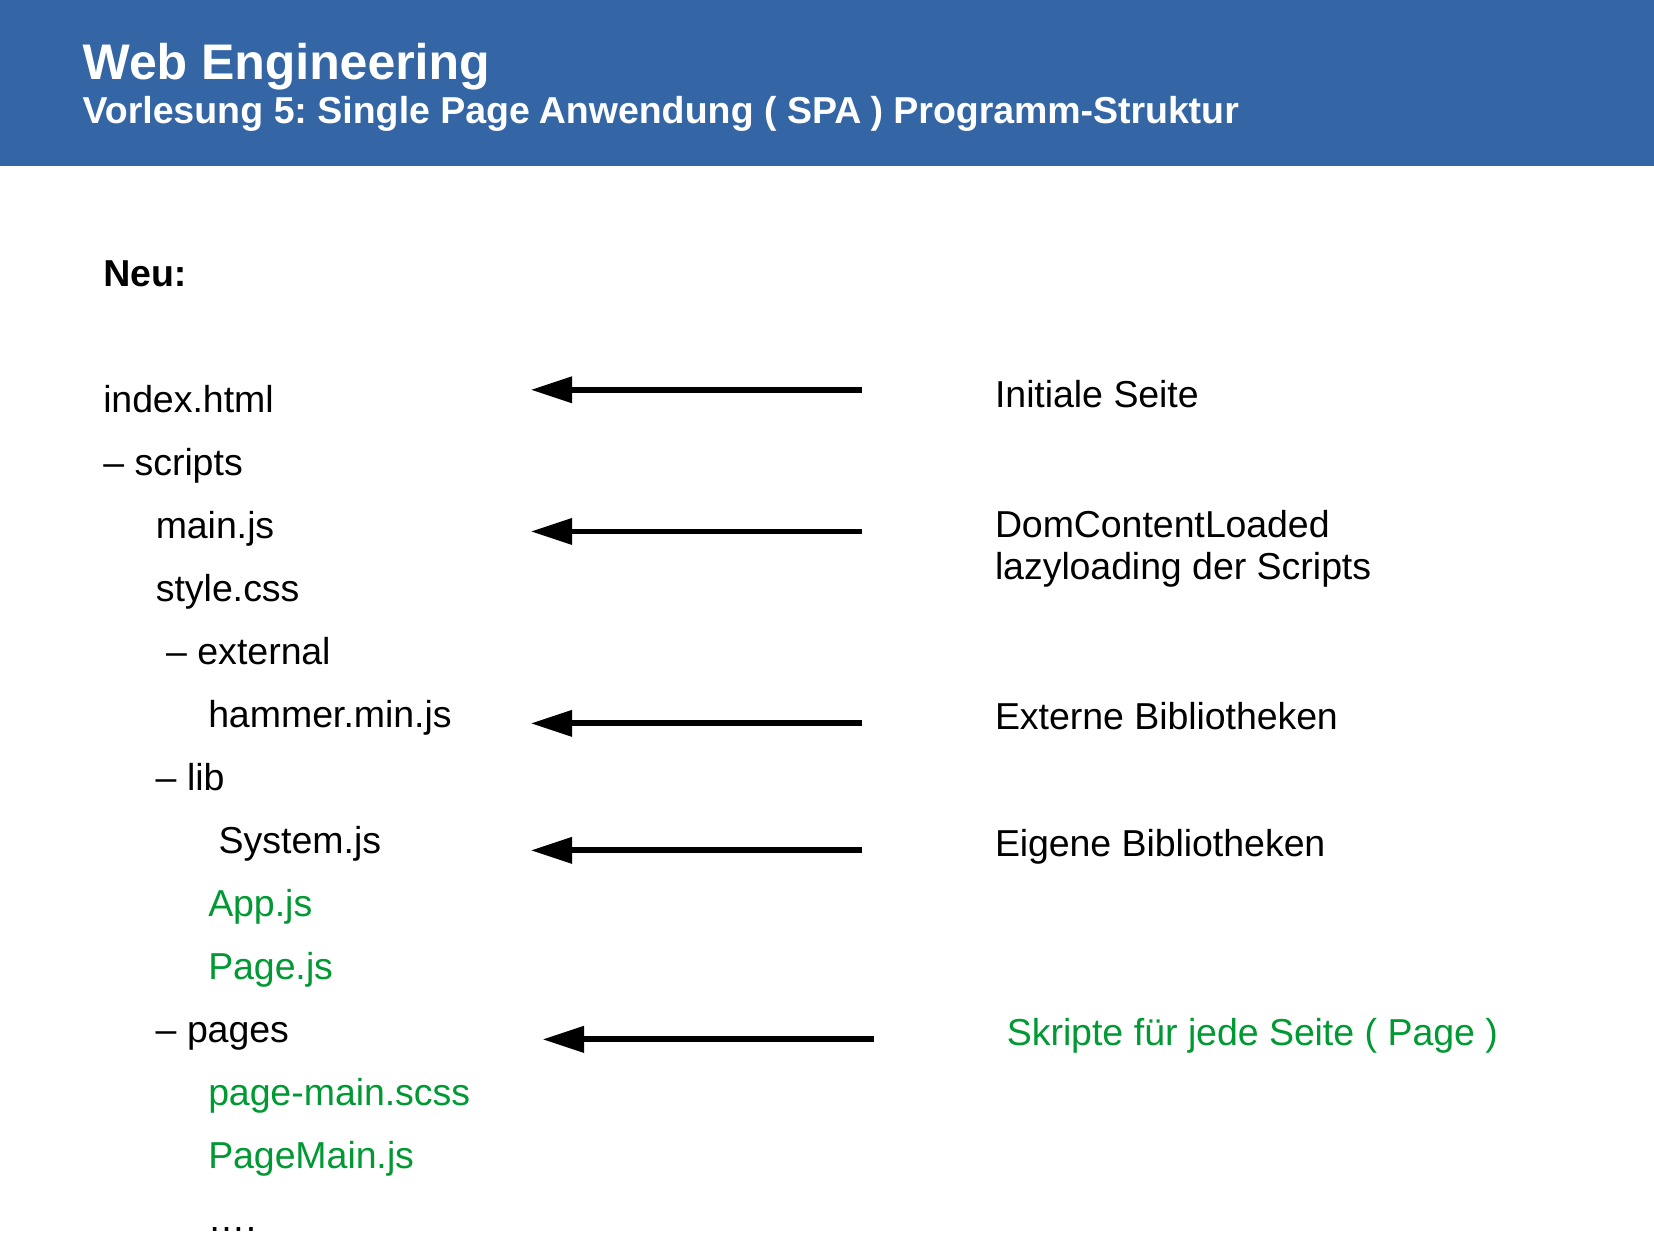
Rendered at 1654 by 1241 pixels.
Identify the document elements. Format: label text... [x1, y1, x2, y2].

text_box Externe Bibliotheken [980, 687, 1353, 745]
text_box Skripte für jede Seite ( Page ) [992, 1003, 1514, 1061]
title Web Engineering Vorlesung 5: Single Page Anwendung ( SPA ) Programm-Struktur [82, 0, 1571, 166]
text_box DomContentLoaded lazyloading der Scripts [980, 496, 1387, 595]
text_box Initiale Seite [980, 366, 1214, 447]
text_box Neu: index.html – scripts main.js style.css – external hammer.min.js – lib System.js App.js Page.js – pages page-main.scss PageMain.js …. [88, 224, 756, 1241]
text_box Eigene Bibliotheken [980, 814, 1341, 872]
